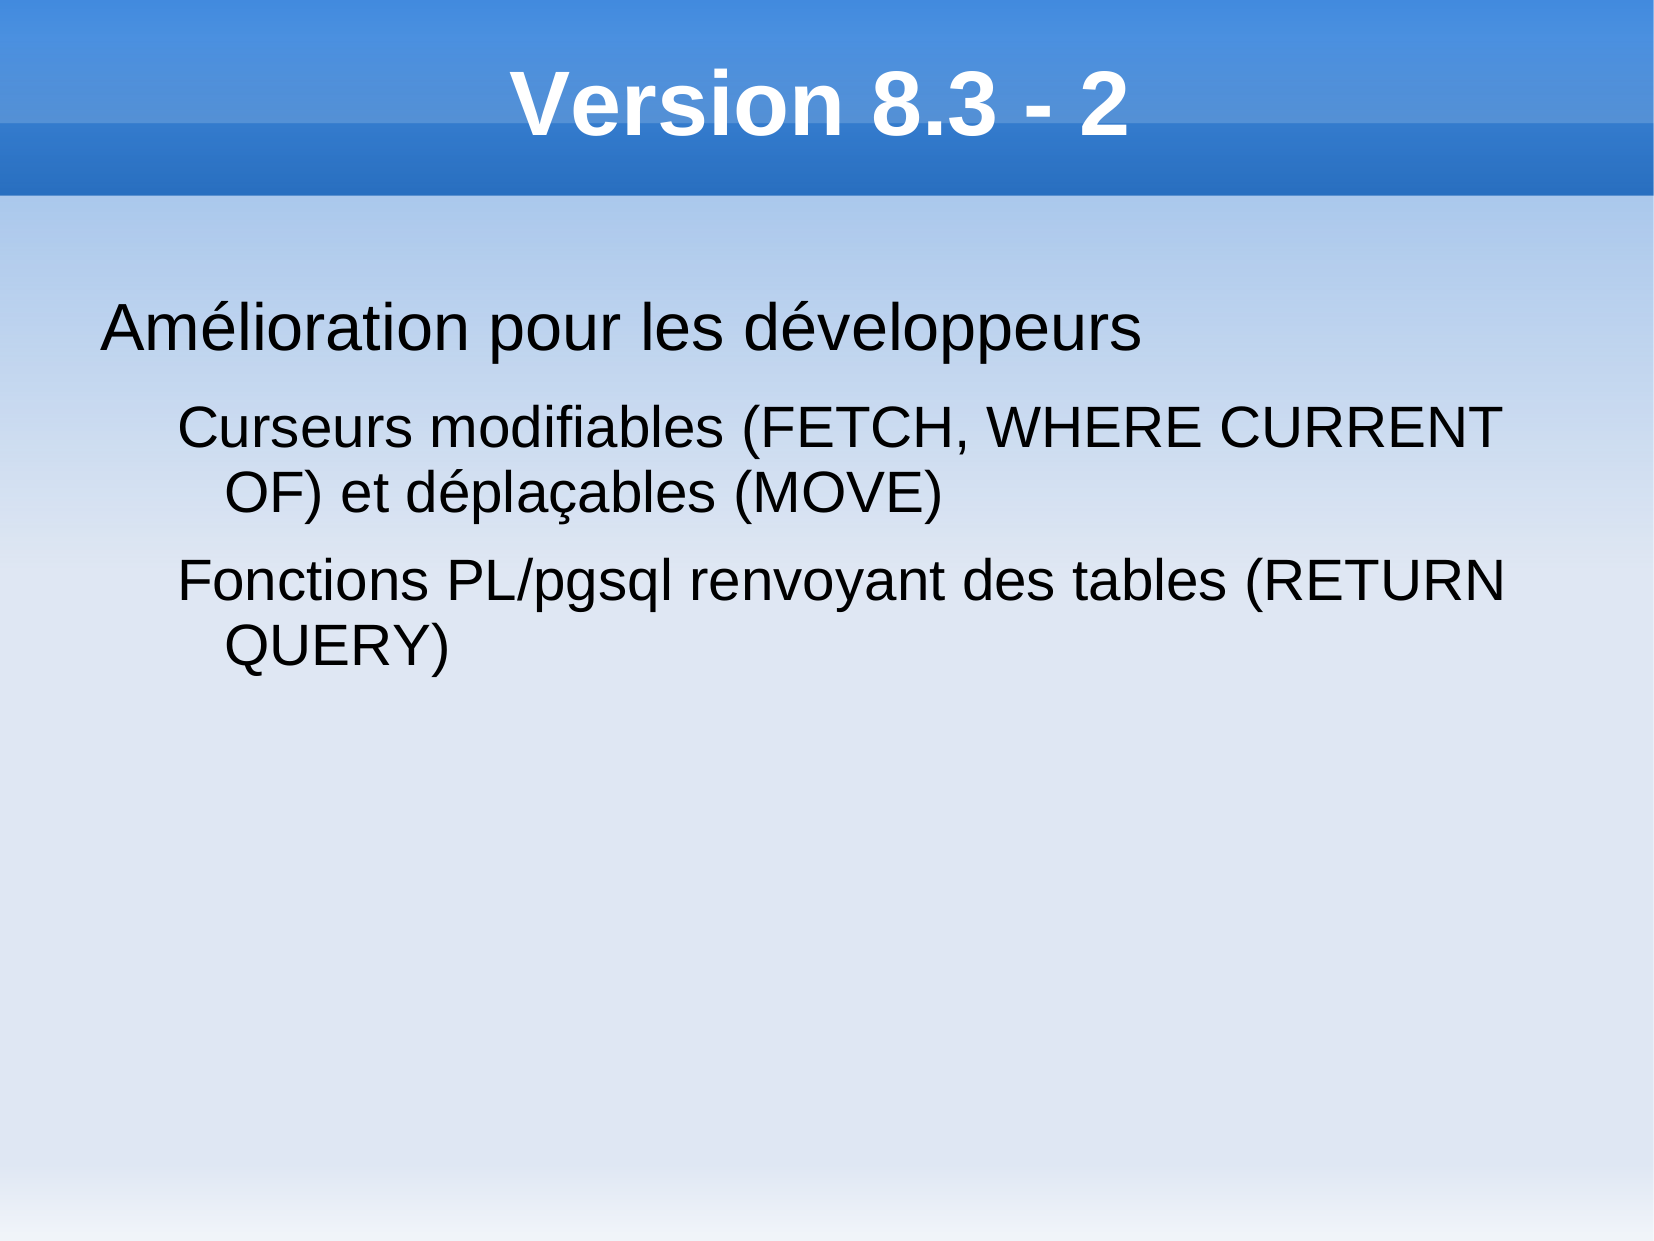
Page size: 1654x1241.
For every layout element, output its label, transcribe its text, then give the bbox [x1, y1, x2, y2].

picture [0, 0, 1654, 1241]
list Amélioration pour les développeurs Curseurs modifiables (FETCH, WHERE CURRENT OF) et déplaçables (MOVE) Fonctions PL/pgsql renvoyant des tables (RETURN QUERY) [82, 290, 1571, 1094]
title Version 8.3 - 2 [76, 7, 1565, 200]
